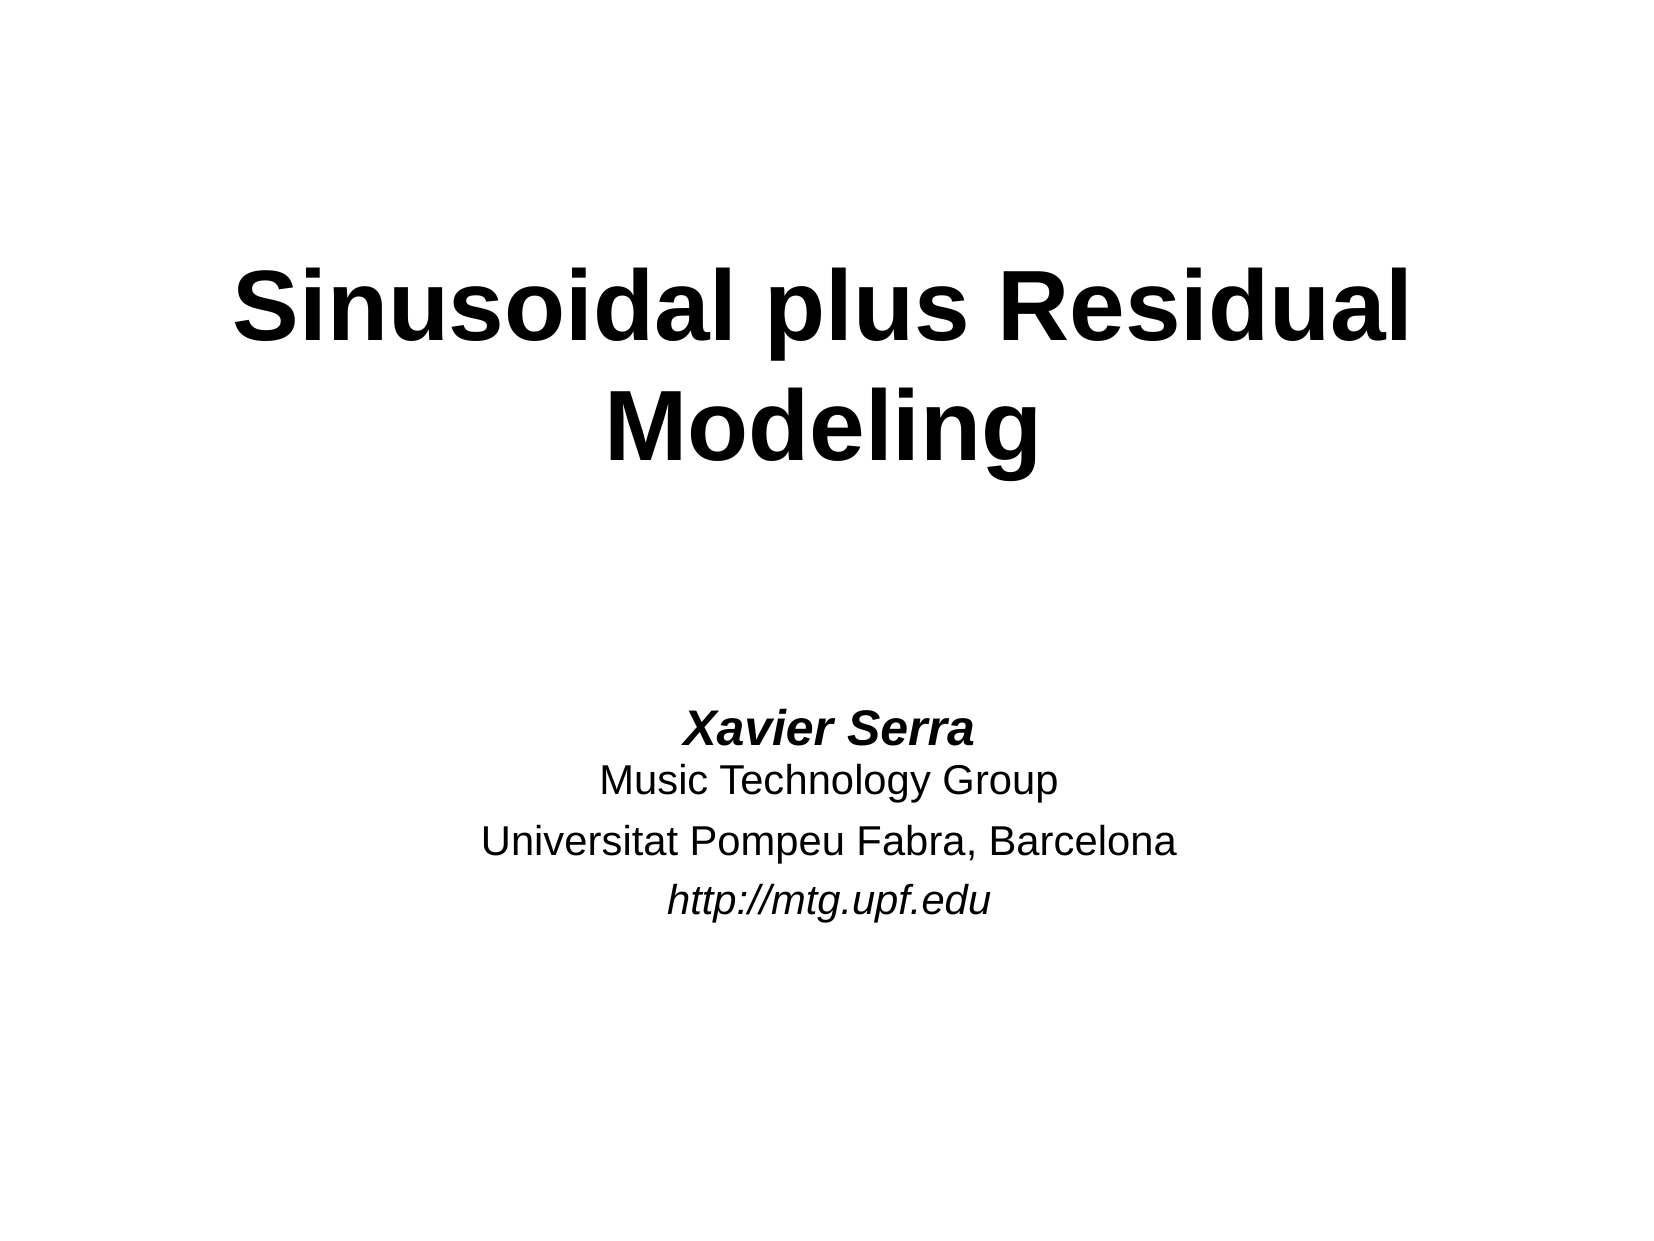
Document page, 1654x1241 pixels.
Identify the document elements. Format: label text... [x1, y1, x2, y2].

title Sinusoidal plus Residual Modeling [139, 90, 1471, 631]
text_box Xavier Serra Music Technology Group Universitat Pompeu Fabra, Barcelona http://mtg.upf.edu [372, 692, 1286, 1023]
